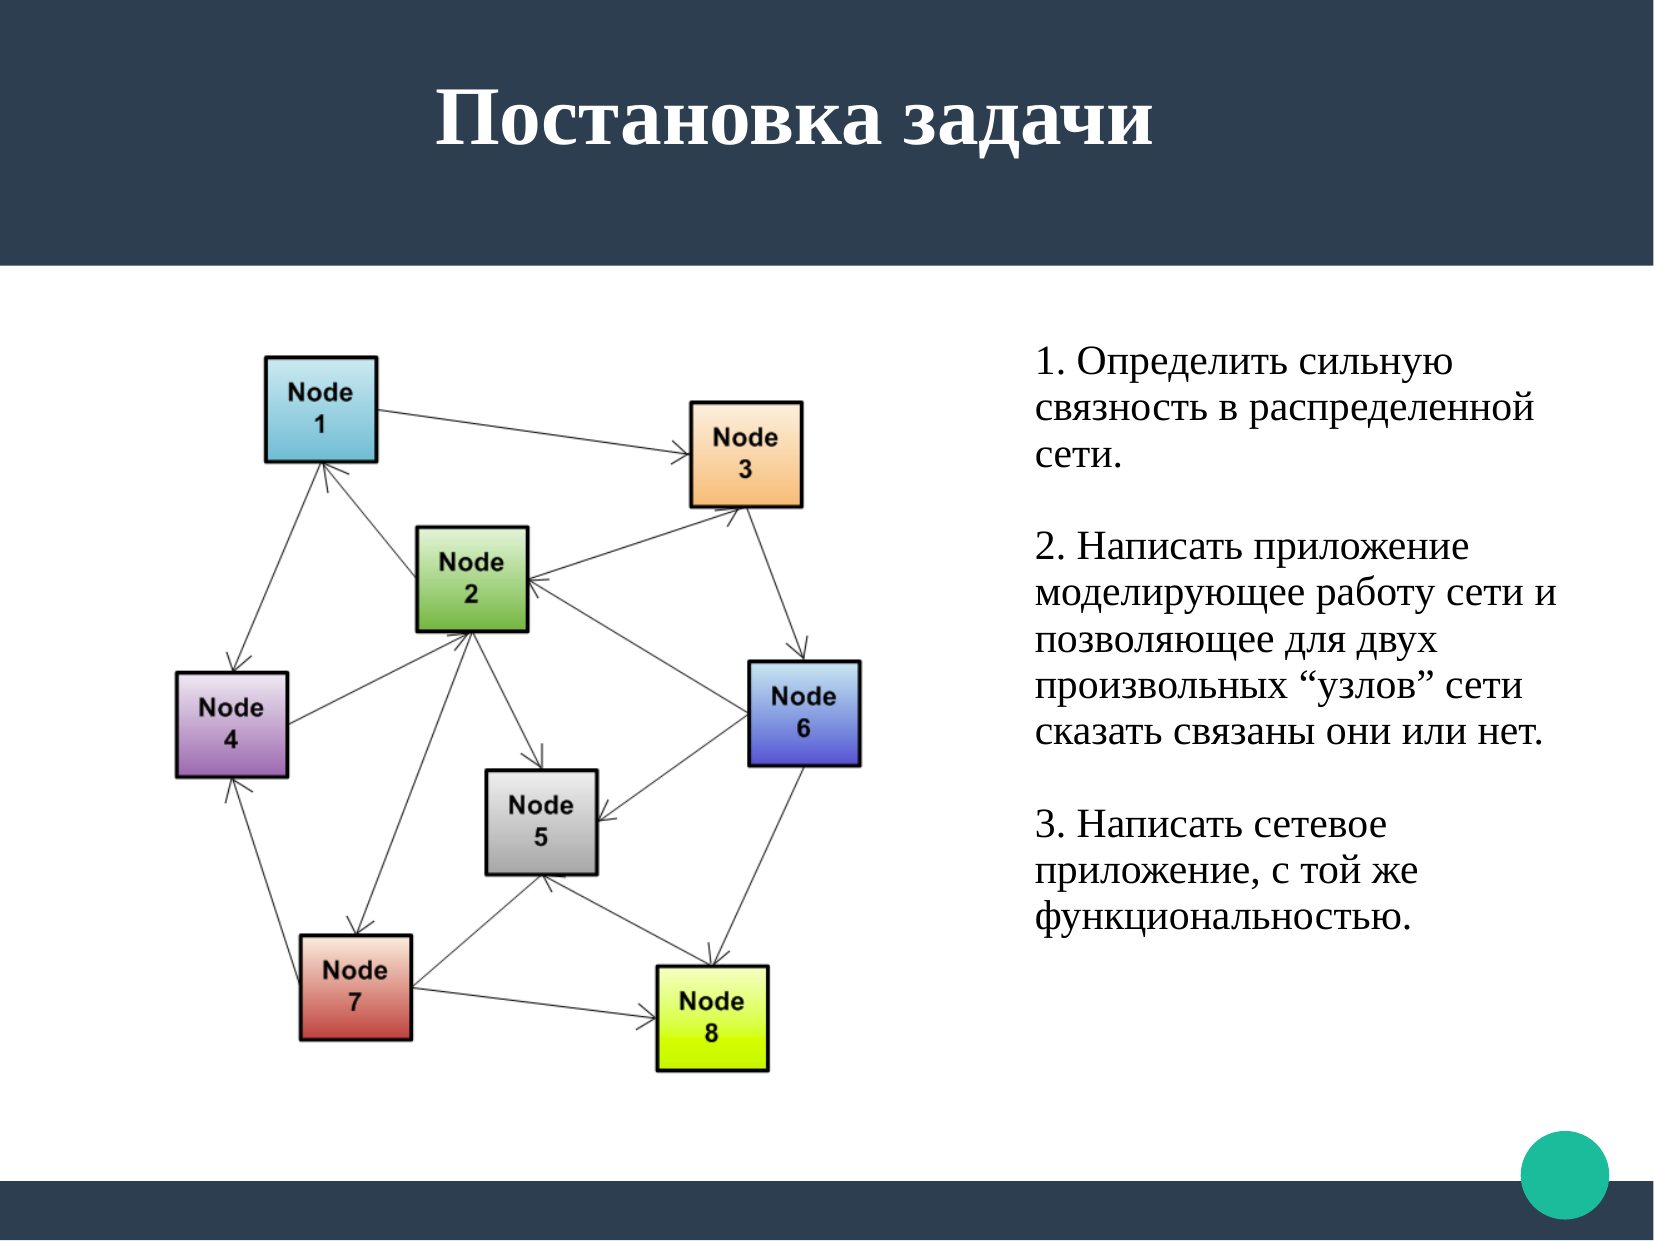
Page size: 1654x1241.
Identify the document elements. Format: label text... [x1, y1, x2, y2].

text_box 1. Определить сильную связность в распределенной сети. 2. Написать приложение моделирующее работу сети и позволяющее для двух произвольных “узлов” сети сказать связаны они или нет. 3. Написать сетевое приложение, с той же функциональностью. [1020, 330, 1591, 993]
picture [4, 283, 1084, 1141]
title Постановка задачи [435, 37, 1168, 196]
